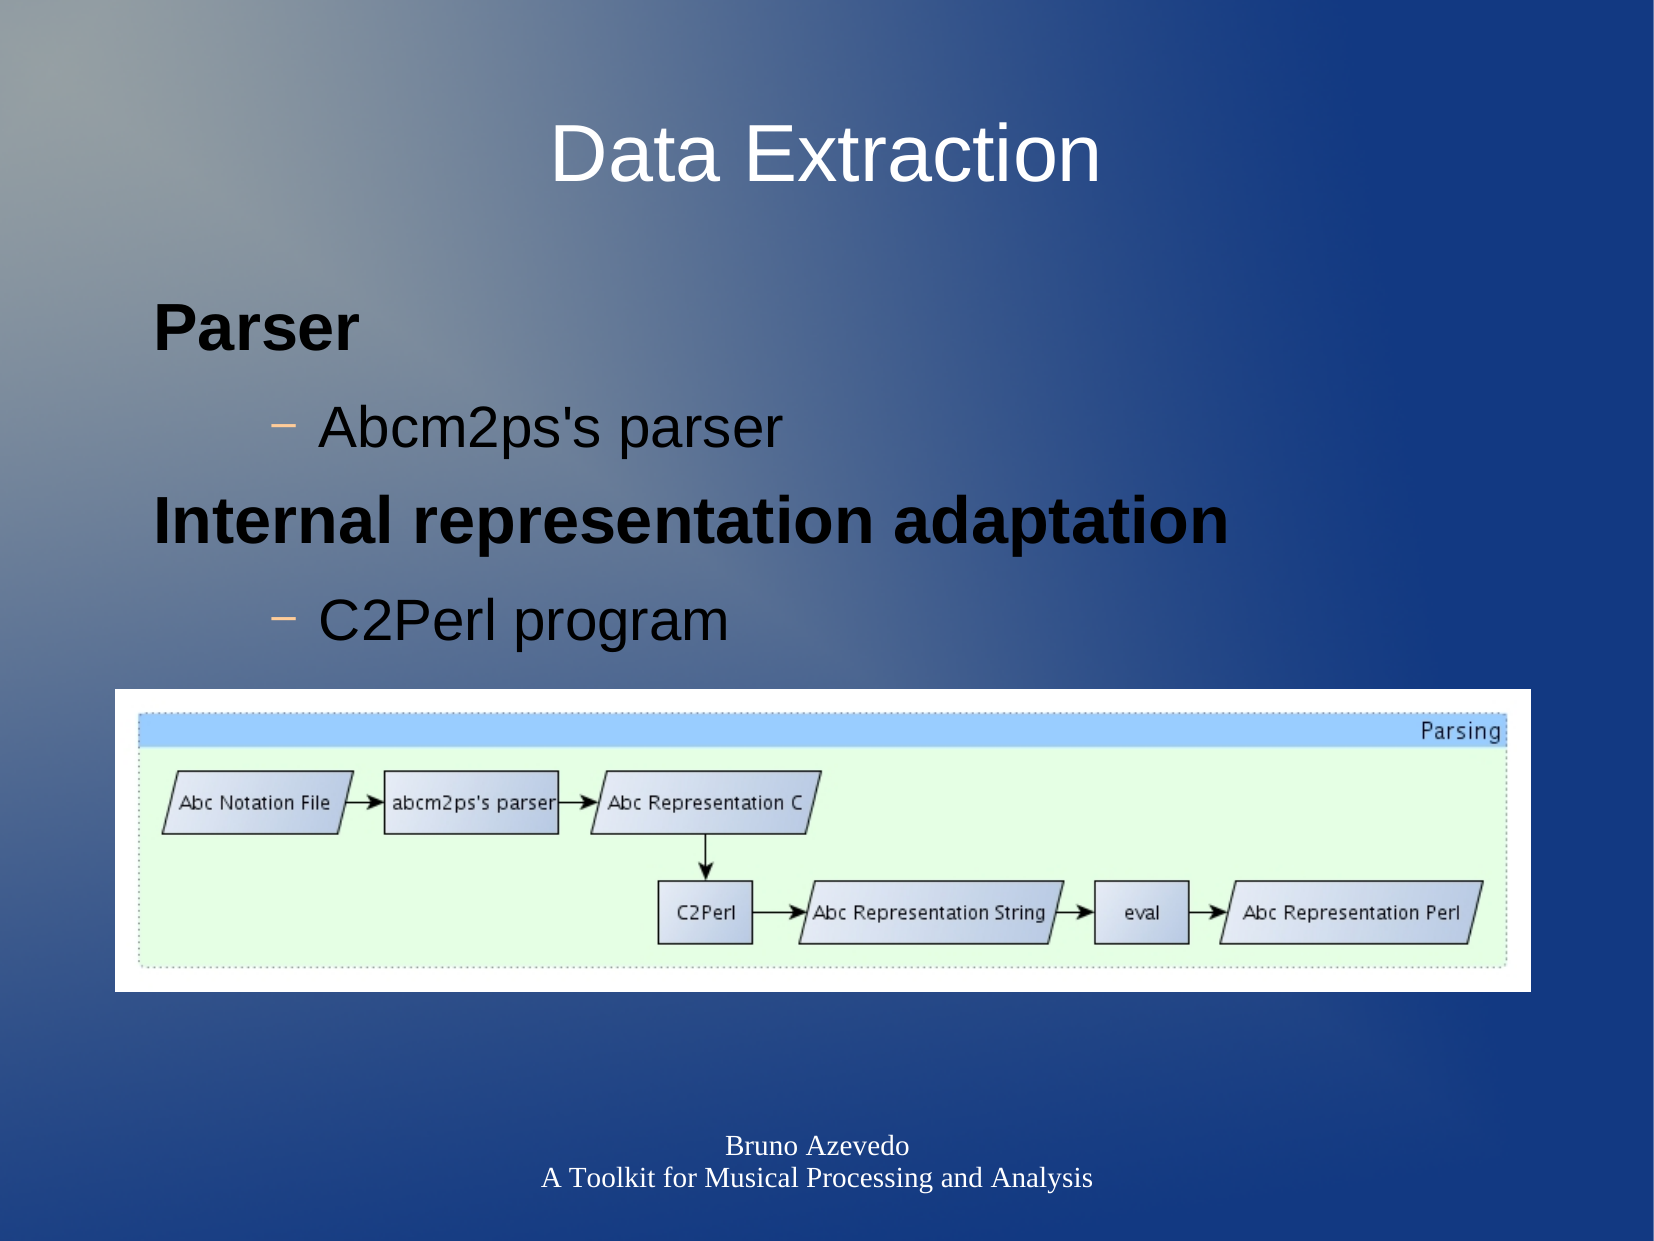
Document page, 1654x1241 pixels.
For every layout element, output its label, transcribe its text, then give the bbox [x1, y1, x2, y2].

title Data Extraction [82, 49, 1571, 257]
picture [0, 0, 1654, 1241]
list Parser Abcm2ps's parser Internal representation adaptation C2Perl program [82, 290, 1571, 1010]
